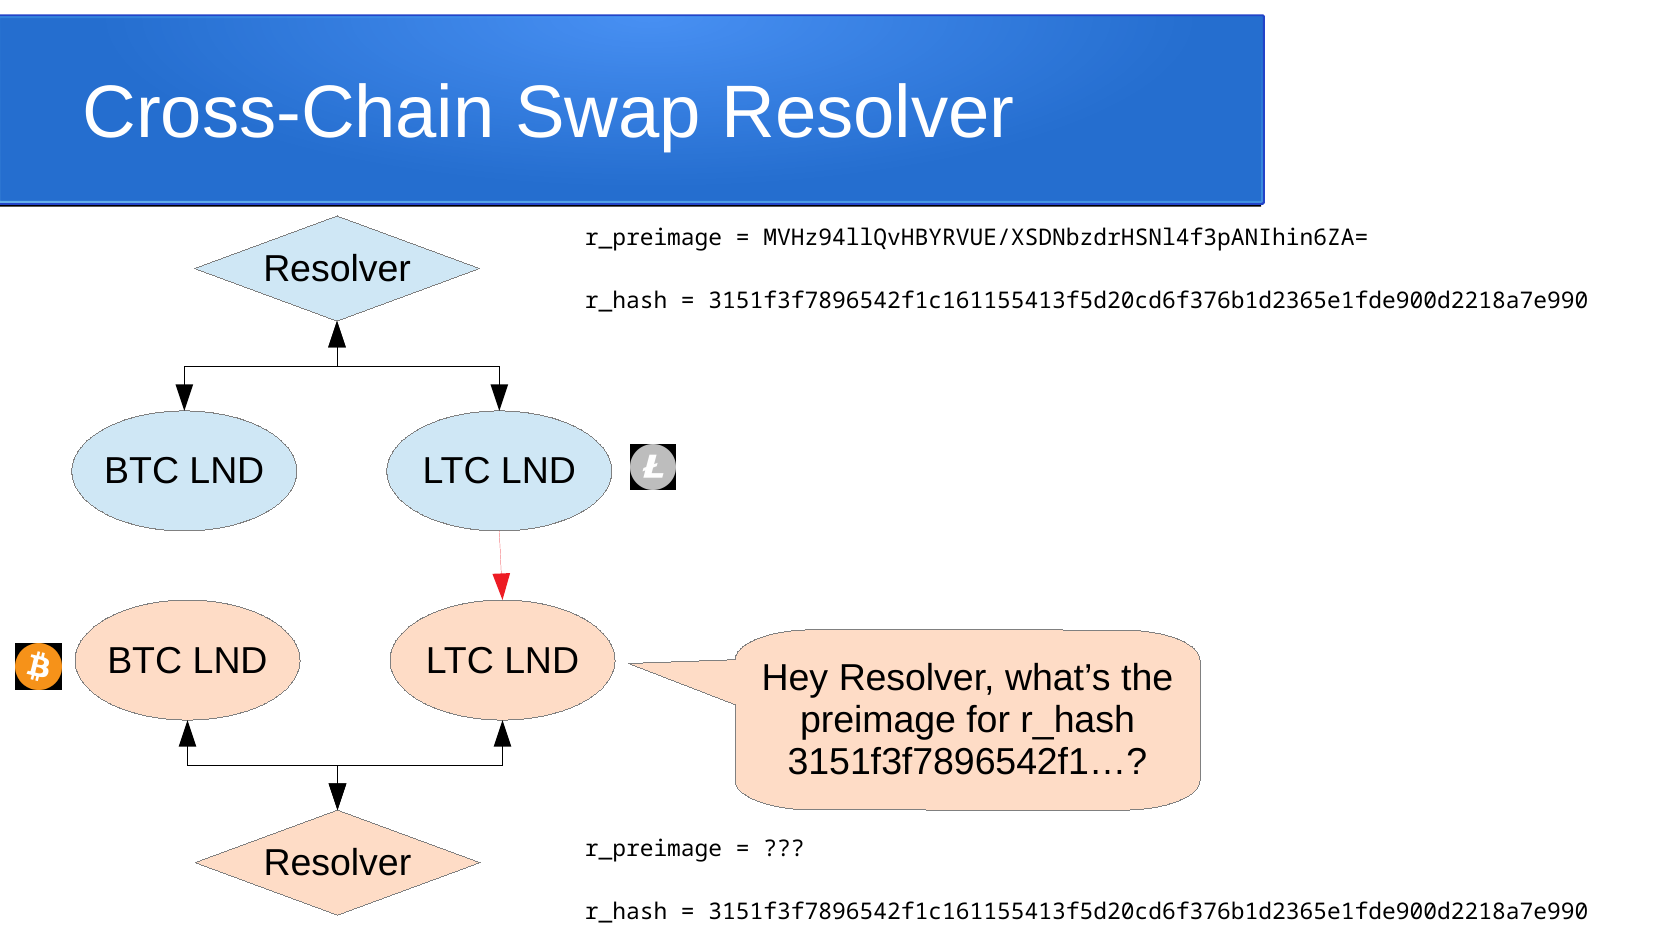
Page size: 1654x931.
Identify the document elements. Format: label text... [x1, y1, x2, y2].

picture [15, 643, 62, 691]
text_box Hey Resolver, what’s the preimage for r_hash 3151f3f7896542f1…? [628, 629, 1201, 811]
text_box r_preimage = ??? r_hash = 3151f3f7896542f1c161155413f5d20cd6f376b1d2365e1fde900d2218a7e990 [570, 825, 1606, 911]
title Cross-Chain Swap Resolver [82, 35, 1235, 189]
picture [630, 444, 676, 490]
text_box LTC LND [390, 600, 616, 721]
text_box LTC LND [386, 410, 612, 531]
text_box Resolver [194, 215, 480, 321]
text_box BTC LND [75, 600, 301, 721]
text_box Resolver [195, 810, 481, 916]
text_box BTC LND [71, 410, 297, 531]
text_box r_preimage = MVHz94llQvHBYRVUE/XSDNbzdrHSNl4f3pANIhin6ZA= r_hash = 3151f3f7896542f1c161155413f5d20cd6f376b1d2365e1fde900d2218a7e990 [570, 214, 1606, 301]
